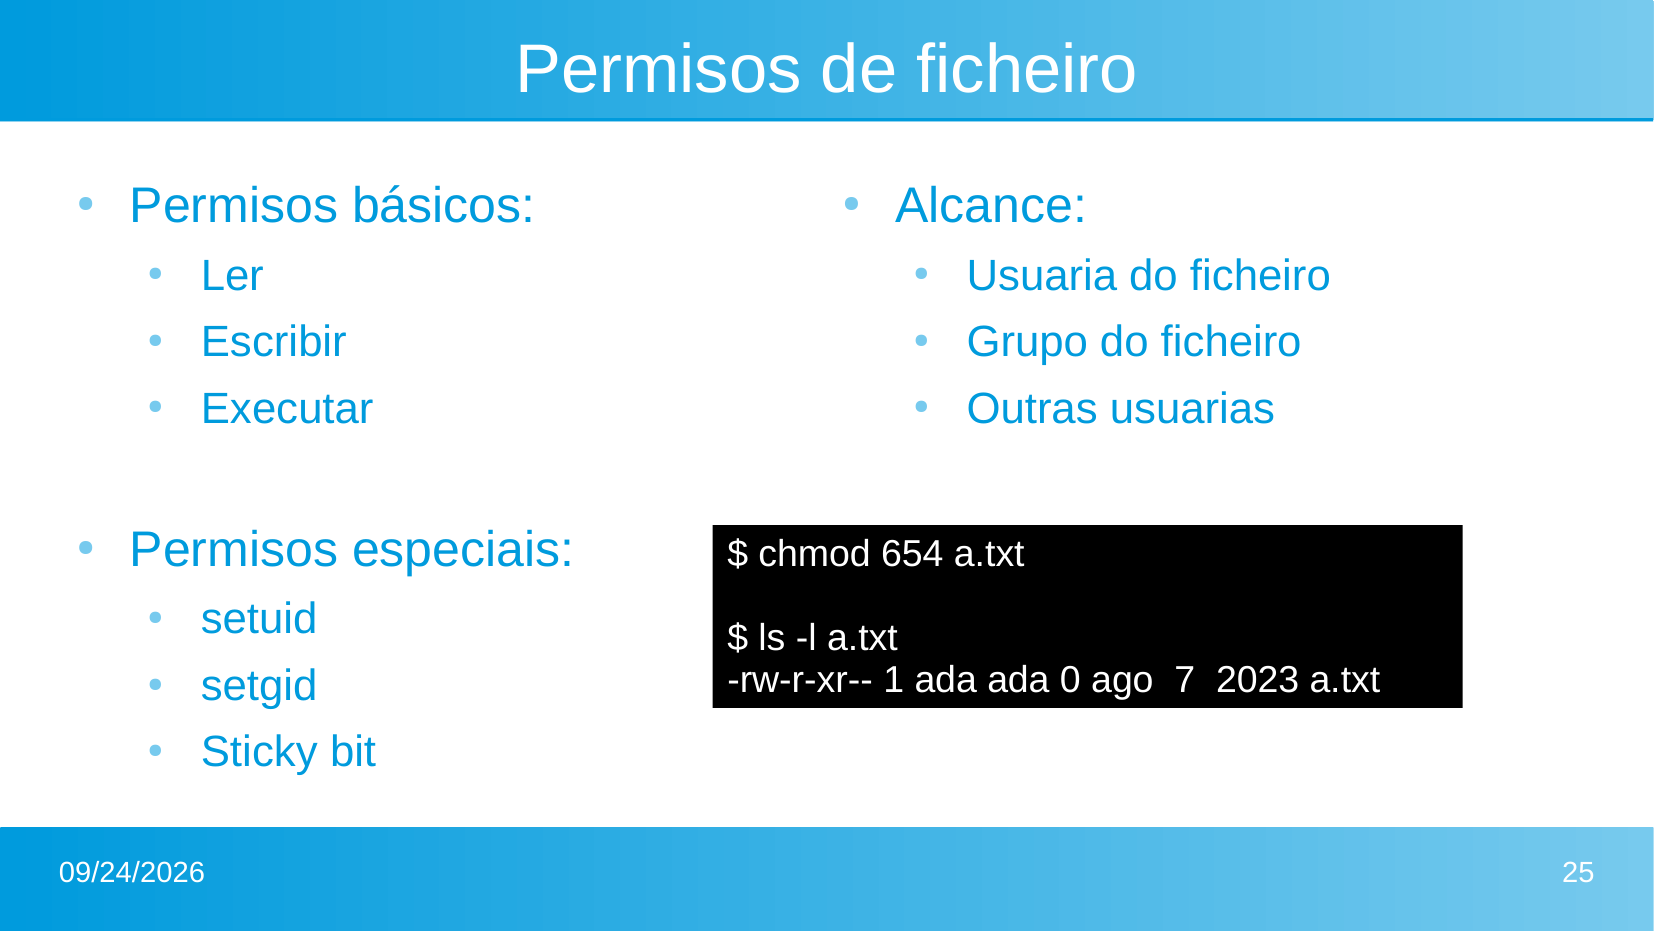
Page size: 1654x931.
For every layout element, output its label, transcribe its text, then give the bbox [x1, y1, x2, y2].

list Alcance: Usuaria do ficheiro Grupo do ficheiro Outras usuarias [825, 177, 1591, 451]
title Permisos de ficheiro [59, 29, 1595, 108]
text_box $ chmod 654 a.txt $ ls -l a.txt -rw-r-xr-- 1 ada ada 0 ago 7 2023 a.txt [712, 525, 1463, 708]
list Permisos básicos: Ler Escribir Executar Permisos especiais: setuid setgid Sticky bit [59, 177, 826, 768]
